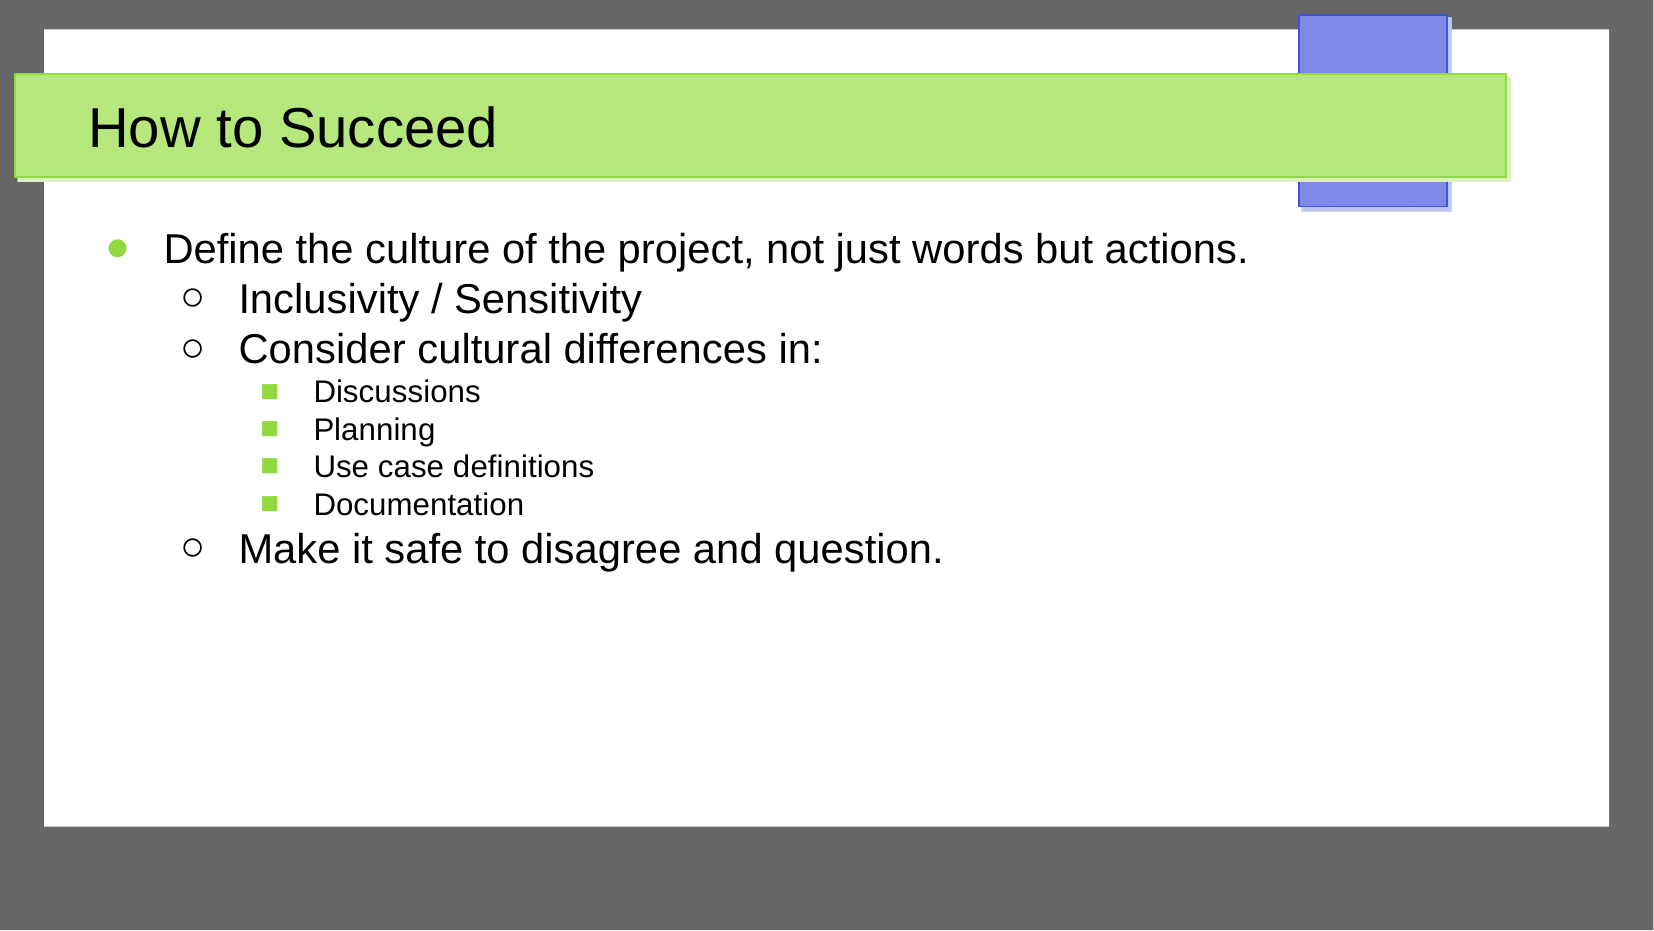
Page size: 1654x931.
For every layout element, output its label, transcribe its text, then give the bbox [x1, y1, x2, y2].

text_box How to Succeed [88, 73, 1506, 178]
text_box Define the culture of the project, not just words but actions. Inclusivity / Sensitivity Consider cultural differences in: Discussions Planning Use case definitions Documentation Make it safe to disagree and question. [88, 221, 1565, 812]
